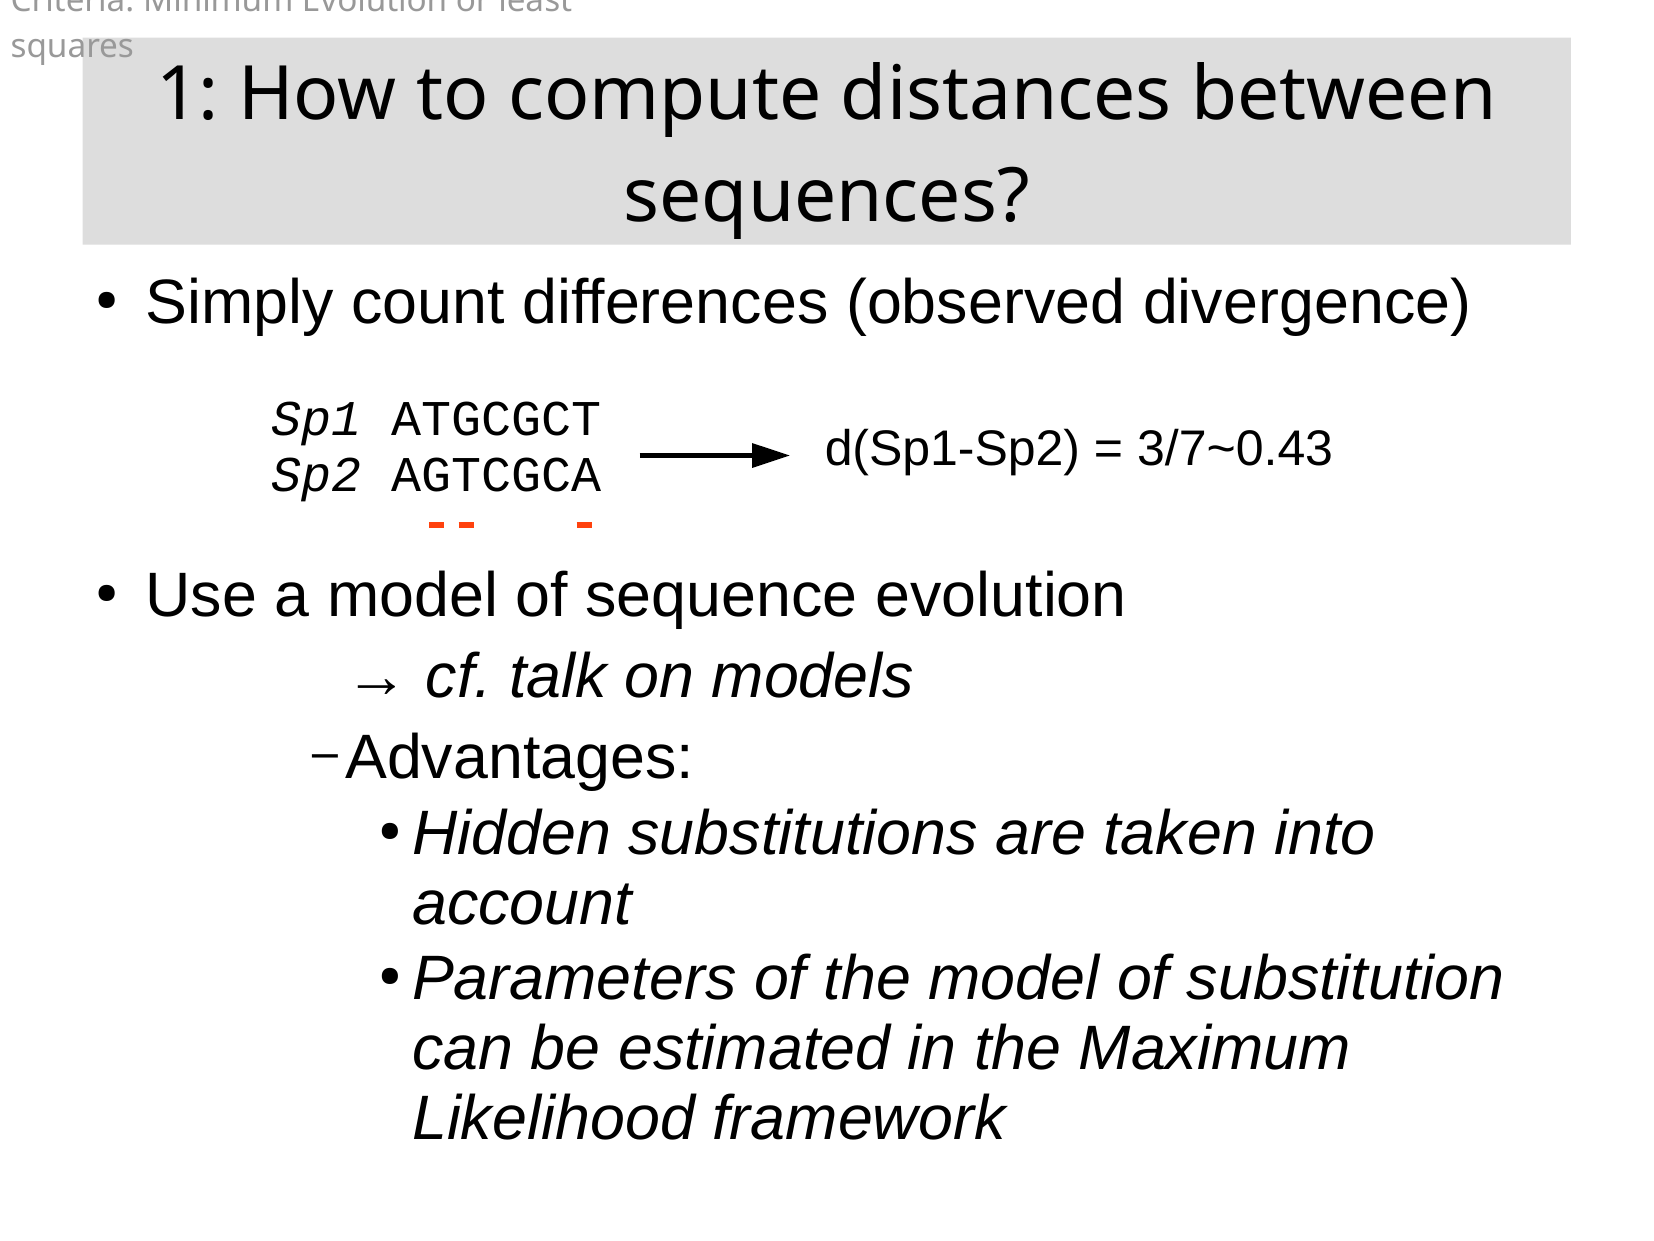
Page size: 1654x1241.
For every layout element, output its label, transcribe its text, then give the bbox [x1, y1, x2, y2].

text_box Criteria: Minimum Evolution or least squares [10, 0, 676, 73]
text_box d(Sp1-Sp2) = 3/7~0.43 [810, 412, 1396, 540]
list Simply count differences (observed divergence) Use a model of sequence evolution → cf. talk on models Advantages: Hidden substitutions are taken into account Parameters of the model of substitution can be estimated in the Maximum Likelihood framework [79, 266, 1568, 1156]
title 1: How to compute distances between sequences? [82, 37, 1571, 245]
text_box Sp1 ATGCGCT Sp2 AGTCGCA [185, 385, 636, 616]
